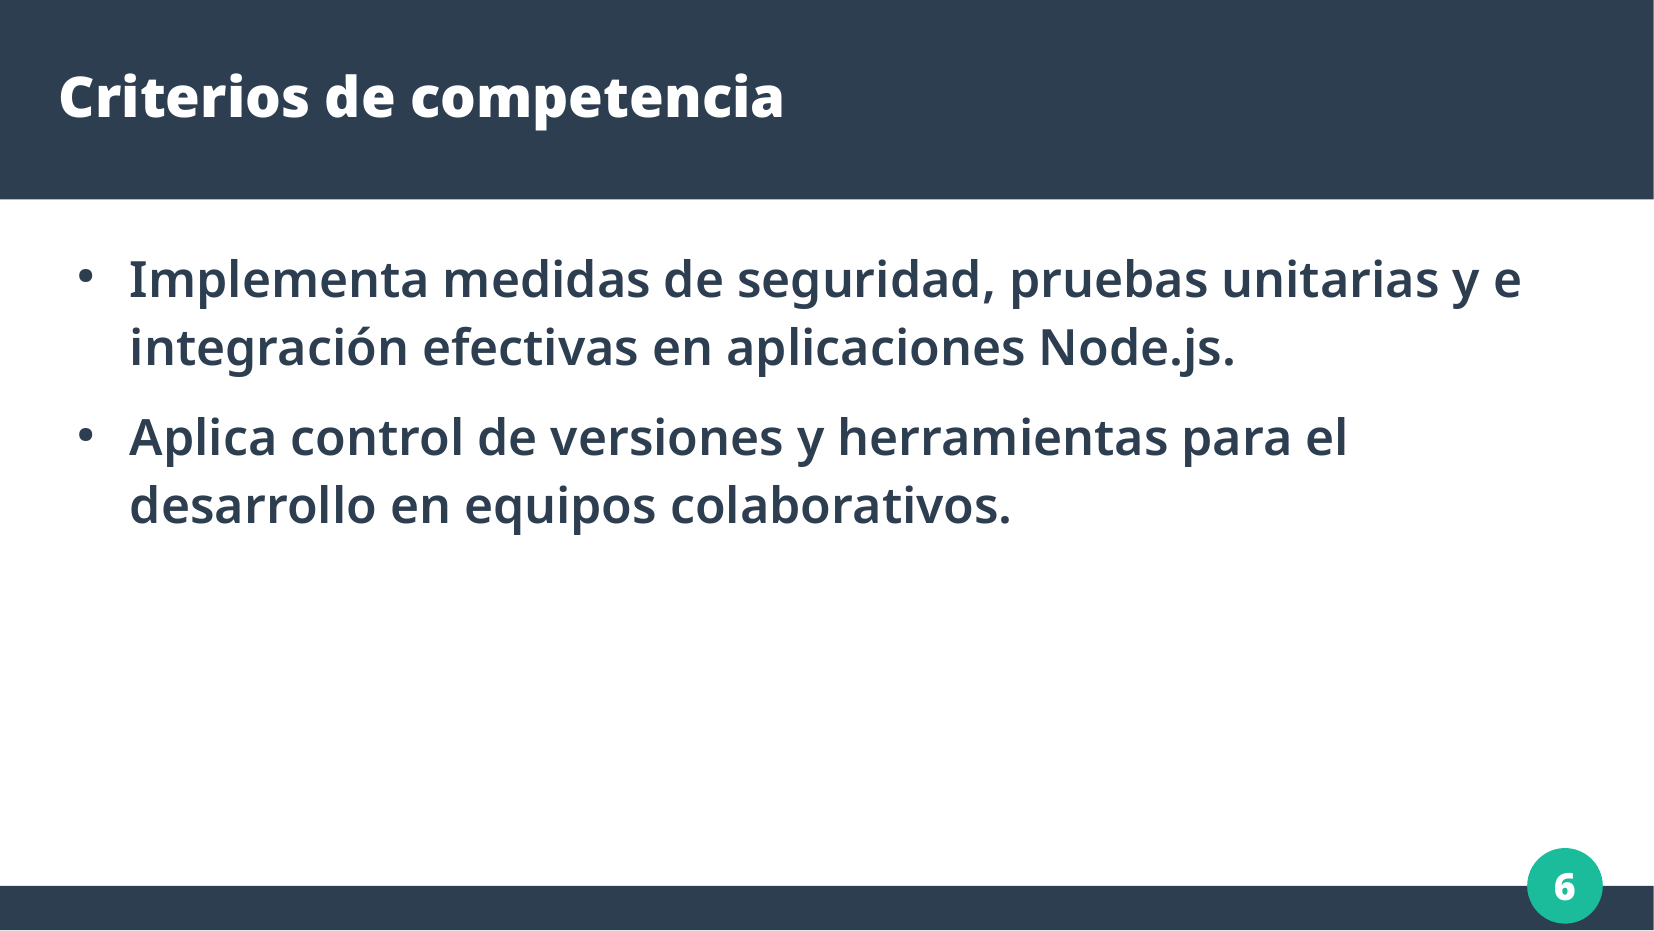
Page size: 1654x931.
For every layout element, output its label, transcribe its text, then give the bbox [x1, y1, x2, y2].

title Criterios de competencia [59, 37, 1595, 156]
list Implementa medidas de seguridad, pruebas unitarias y e integración efectivas en aplicaciones Node.js. Aplica control de versiones y herramientas para el desarrollo en equipos colaborativos. [59, 243, 1595, 864]
